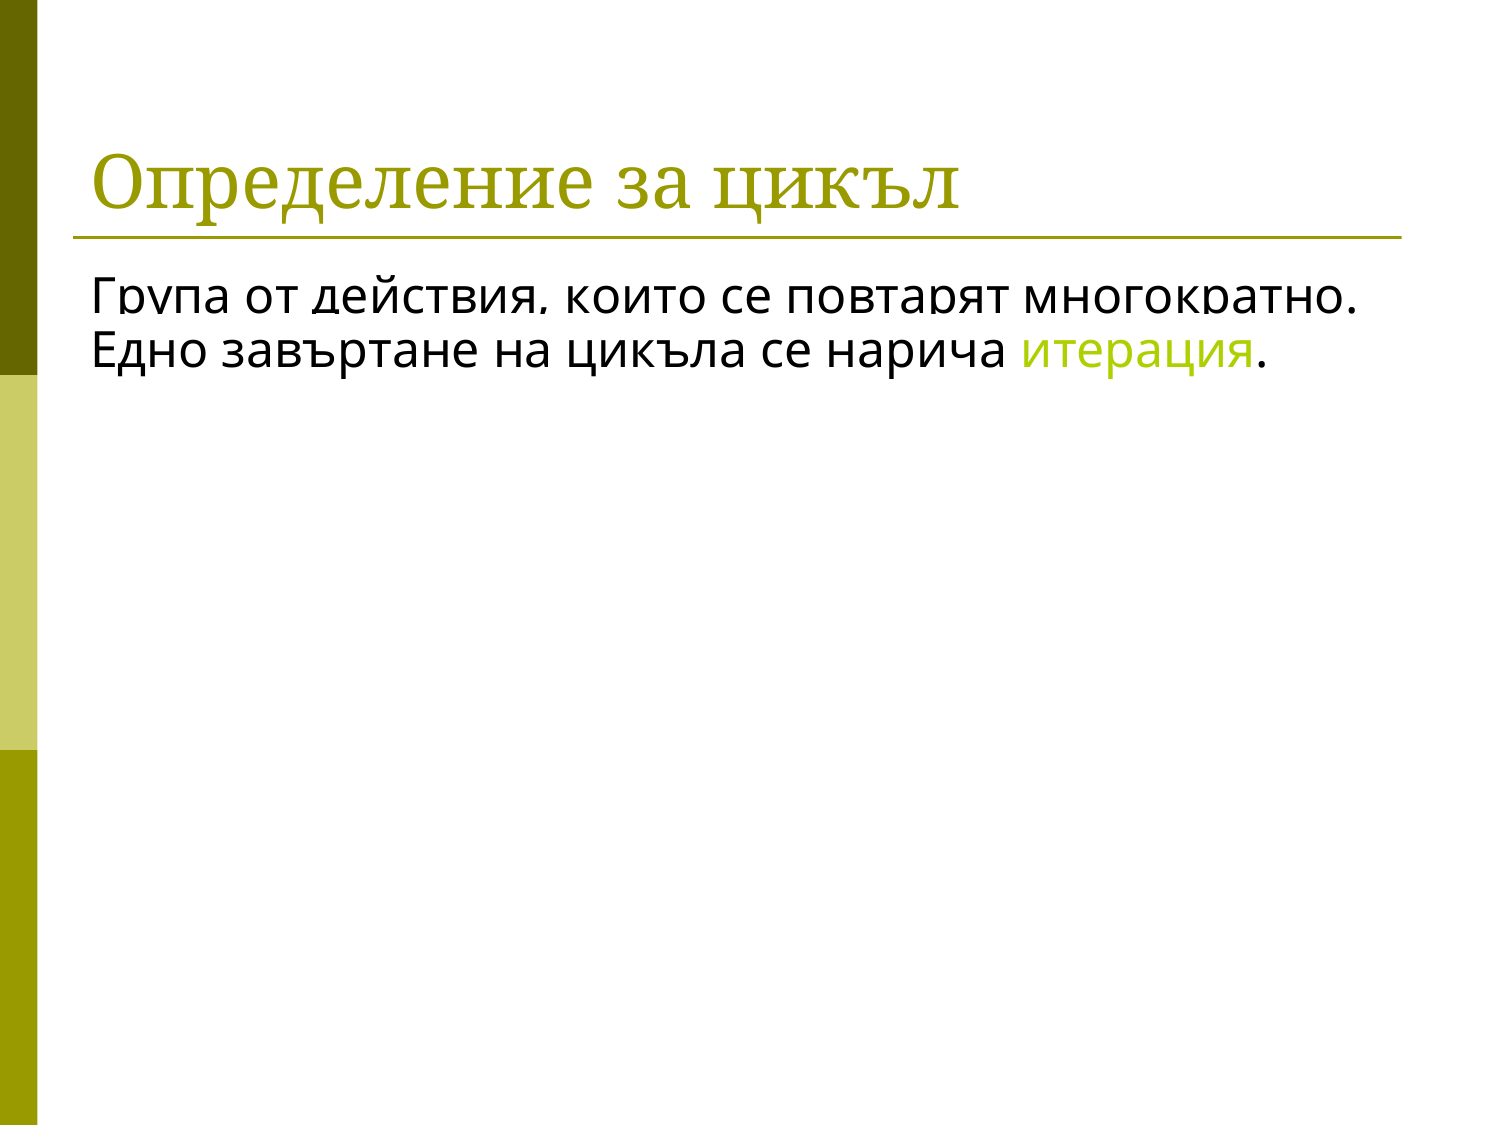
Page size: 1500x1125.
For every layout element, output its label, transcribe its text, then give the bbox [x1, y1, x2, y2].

title Определение за цикъл [75, 44, 1424, 232]
list Група от действия, които се повтарят многократно. Едно завъртане на цикъла се нарича итерация. [75, 262, 1459, 433]
